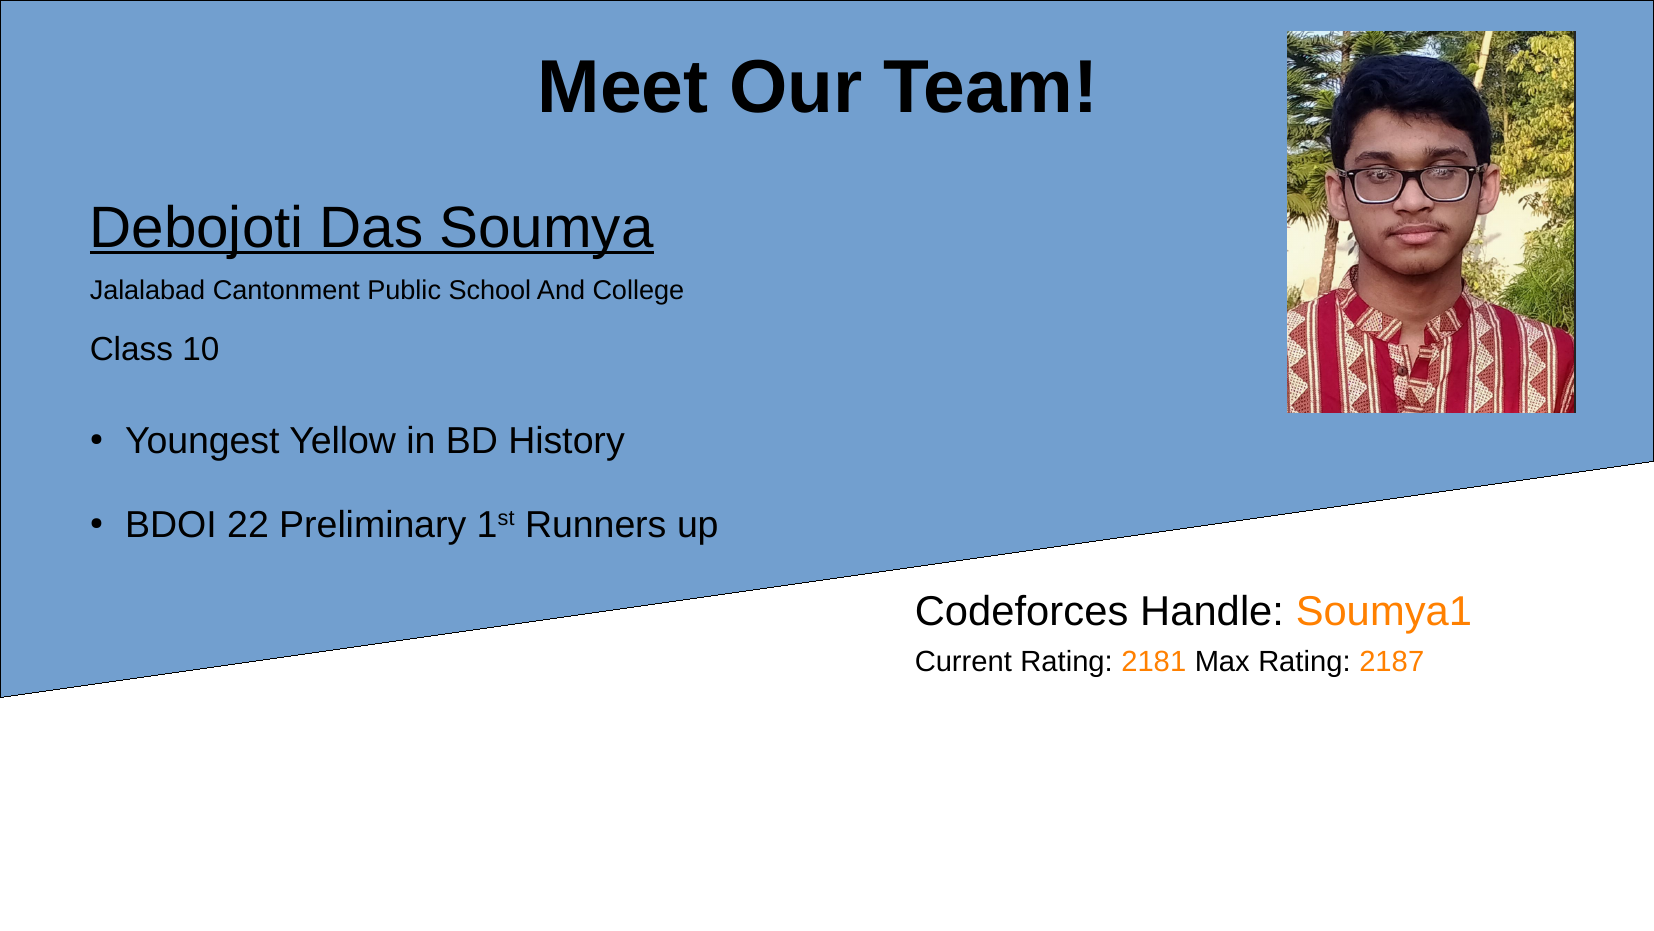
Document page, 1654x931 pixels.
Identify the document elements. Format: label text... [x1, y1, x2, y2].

text_box Jalalabad Cantonment Public School And College [75, 267, 713, 343]
text_box Class 10 [75, 323, 338, 376]
text_box Meet Our Team! [522, 37, 1114, 137]
text_box Youngest Yellow in BD History BDOI 22 Preliminary 1st Runners up [75, 412, 751, 554]
text_box Current Rating: 2181 Max Rating: 2187 [900, 637, 1538, 751]
picture [1287, 31, 1576, 413]
text_box Debojoti Das Soumya [75, 187, 1051, 268]
text_box Codeforces Handle: Soumya1 [900, 580, 1651, 676]
